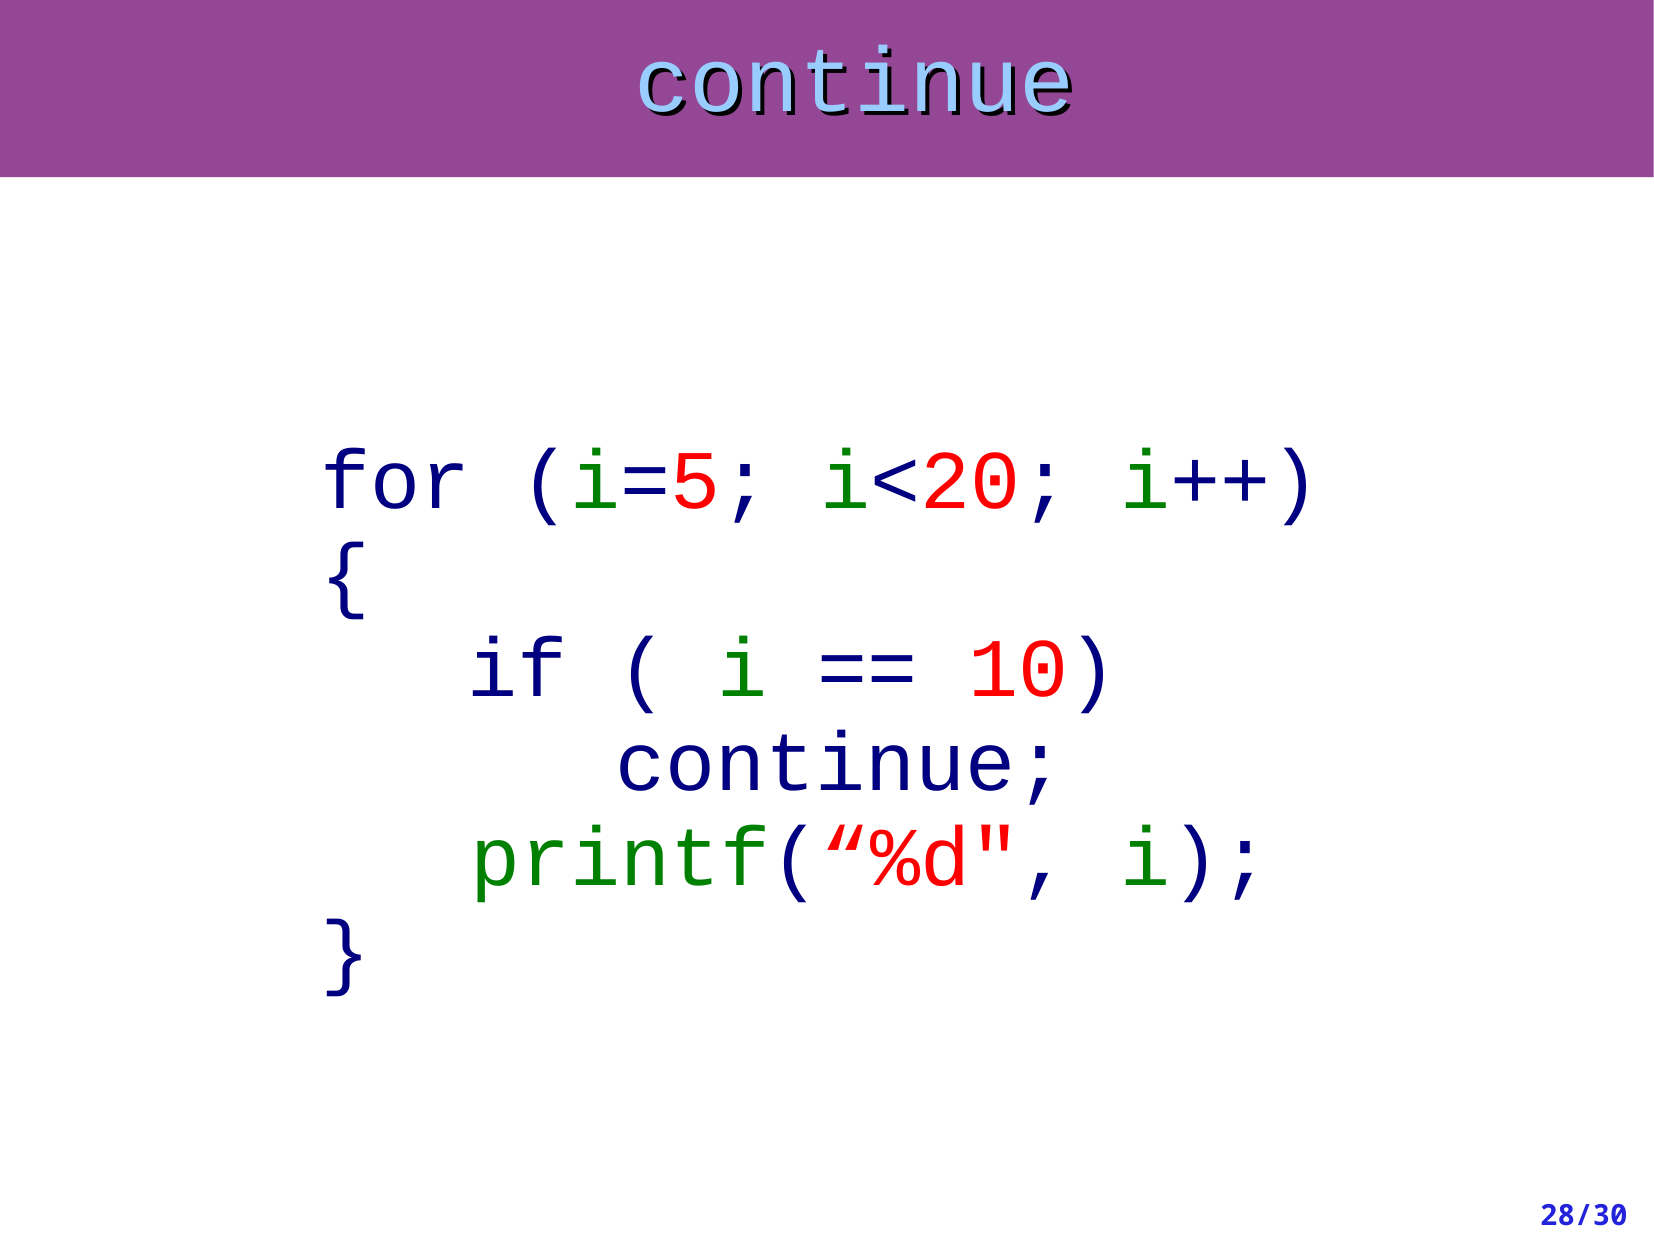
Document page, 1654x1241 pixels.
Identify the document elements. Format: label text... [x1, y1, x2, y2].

title continue [82, 0, 1571, 176]
text_box for (i=5; i<20; i++) { if ( i == 10) continue; printf(“%d", i); } [289, 427, 1453, 1018]
